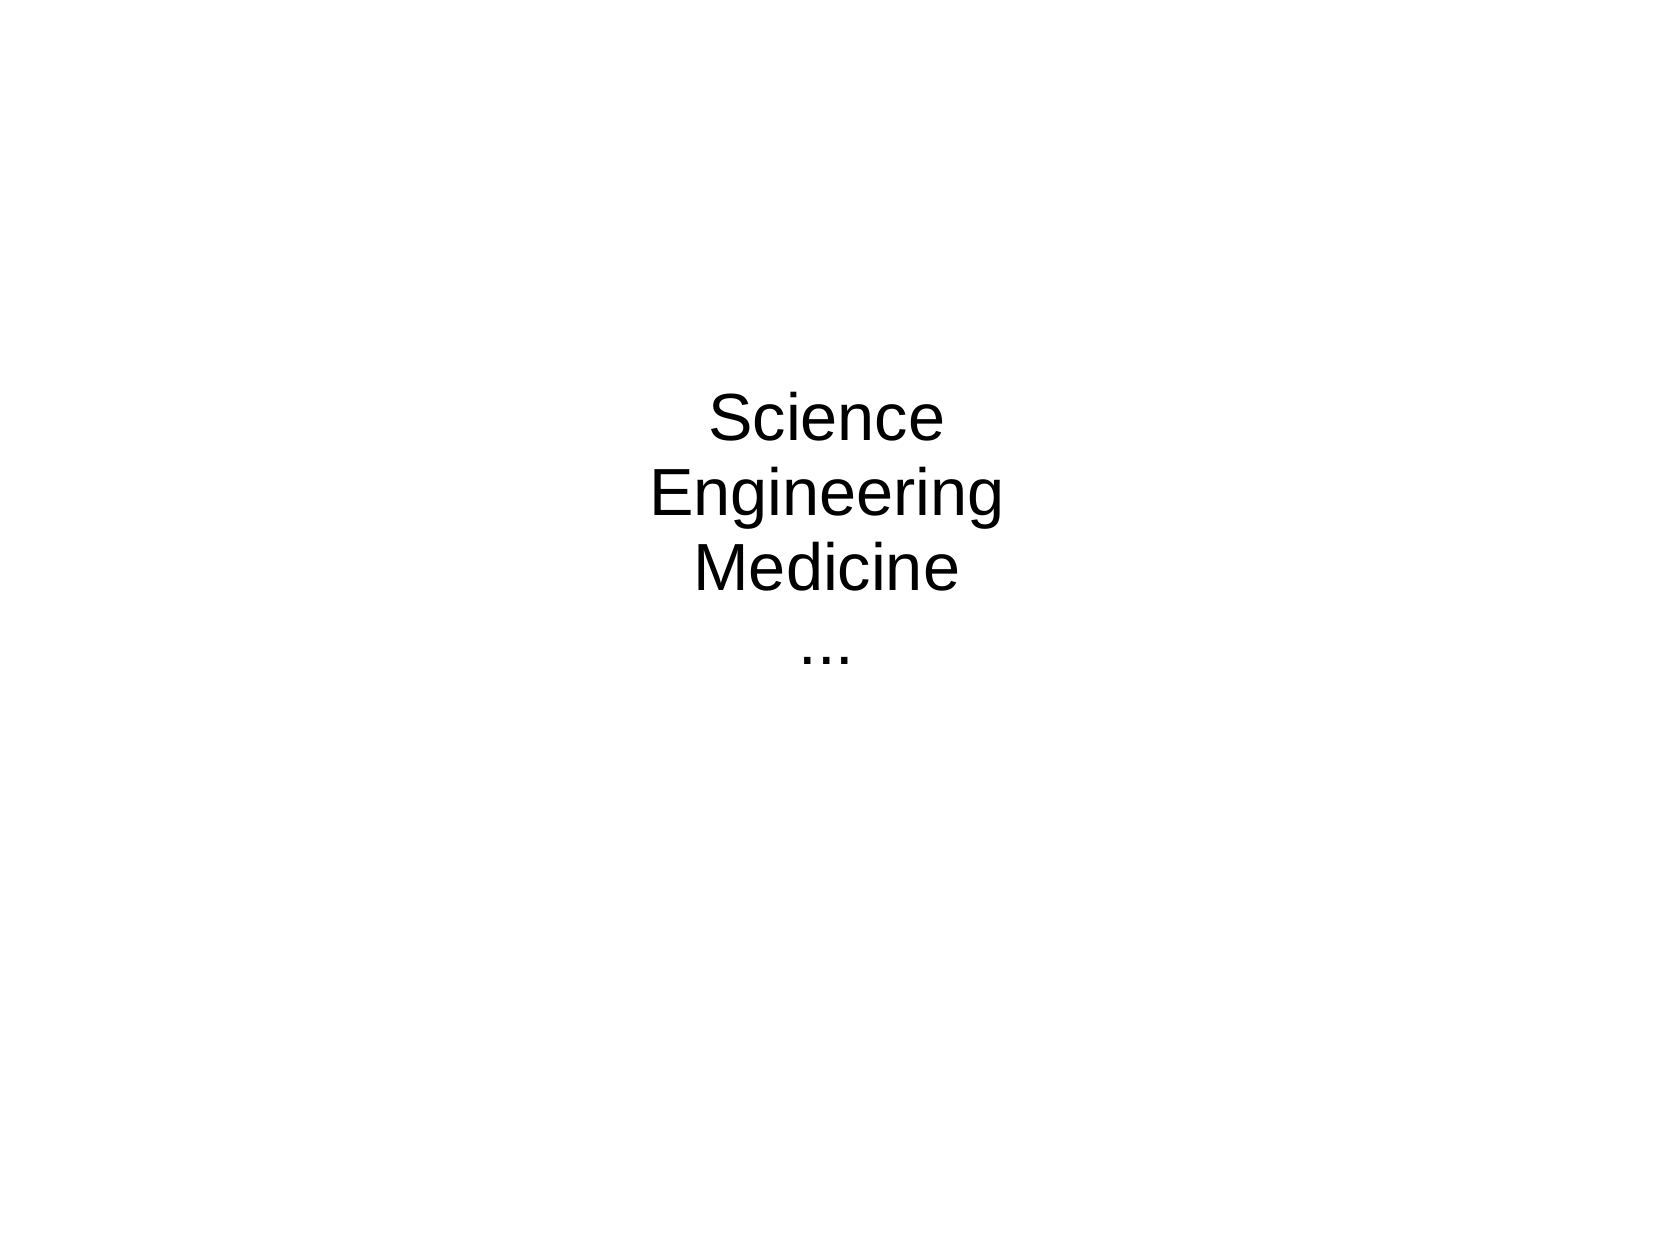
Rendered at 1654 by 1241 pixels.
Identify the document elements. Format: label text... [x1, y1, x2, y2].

subtitle Science Engineering Medicine ... [82, 49, 1571, 1010]
